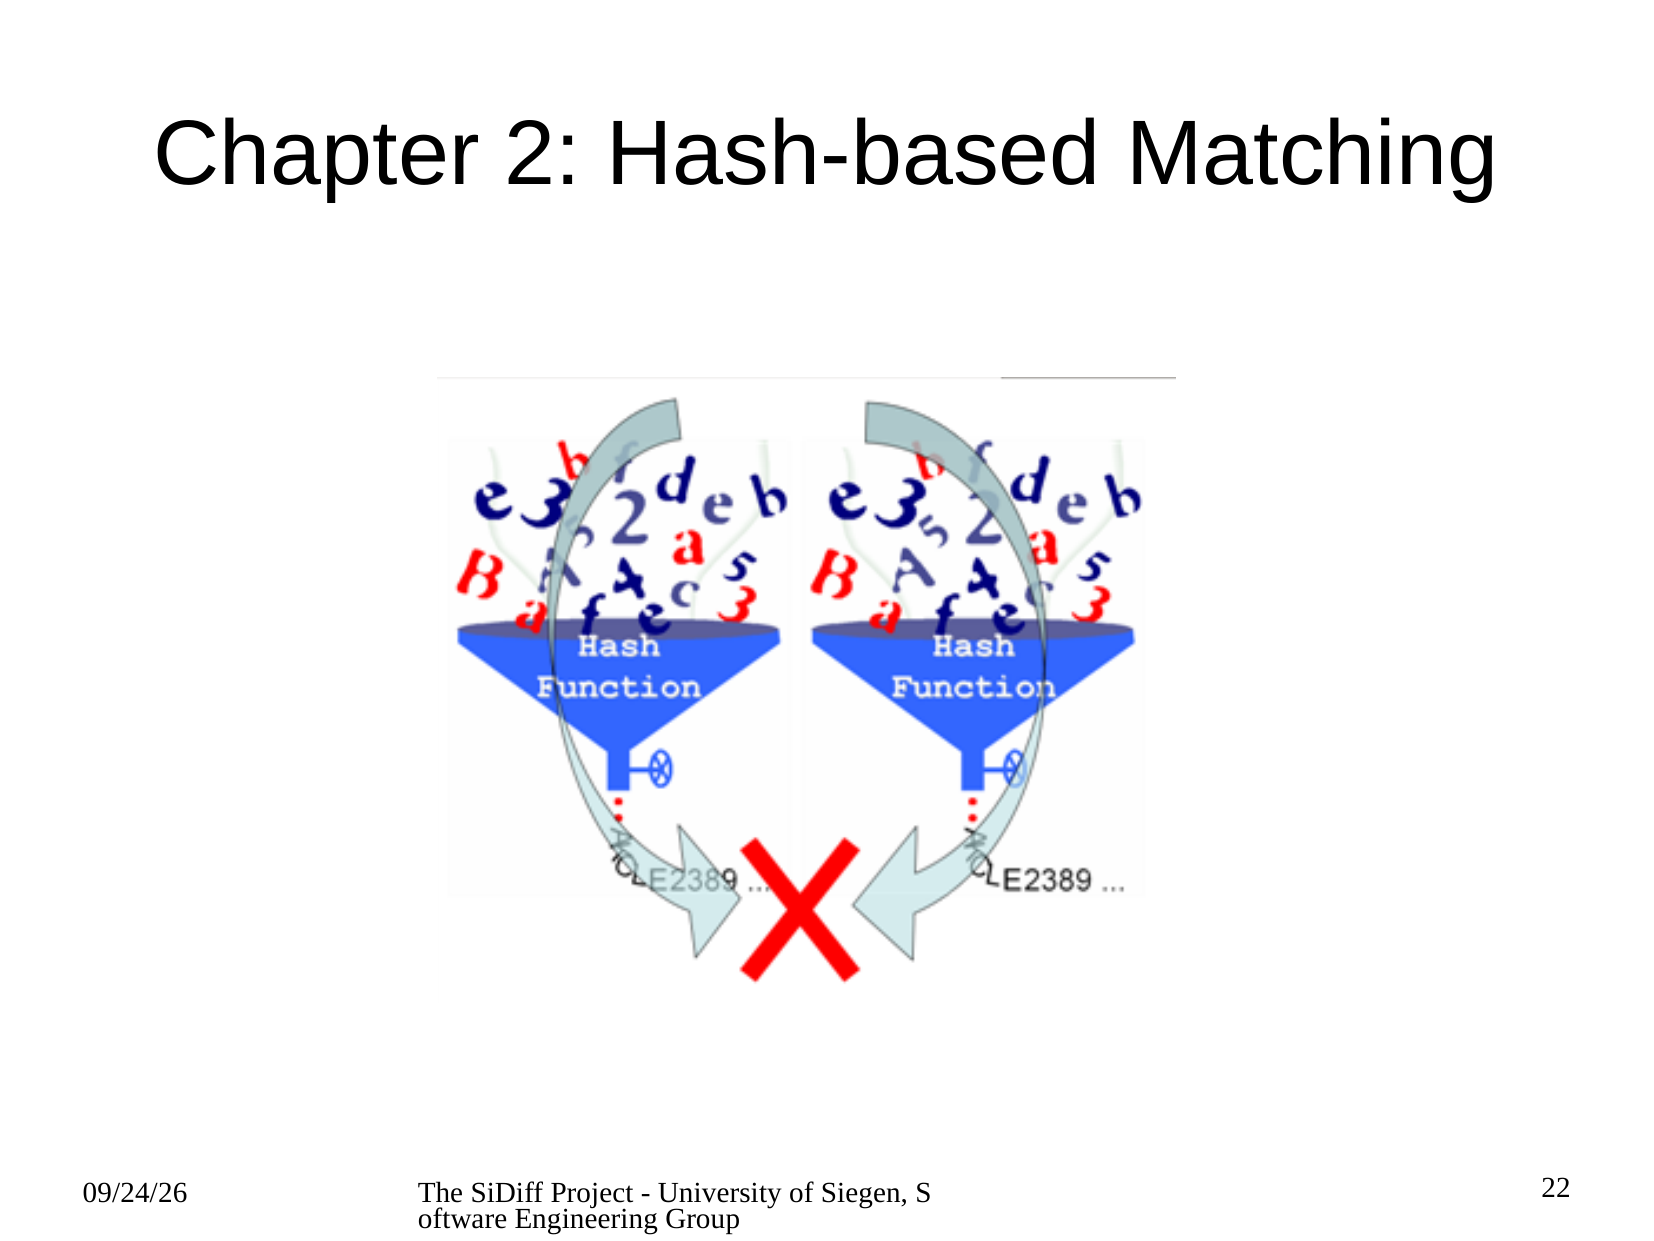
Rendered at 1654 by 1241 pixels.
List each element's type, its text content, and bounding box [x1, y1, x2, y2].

picture [437, 377, 1176, 1003]
title Chapter 2: Hash-based Matching [82, 49, 1571, 257]
